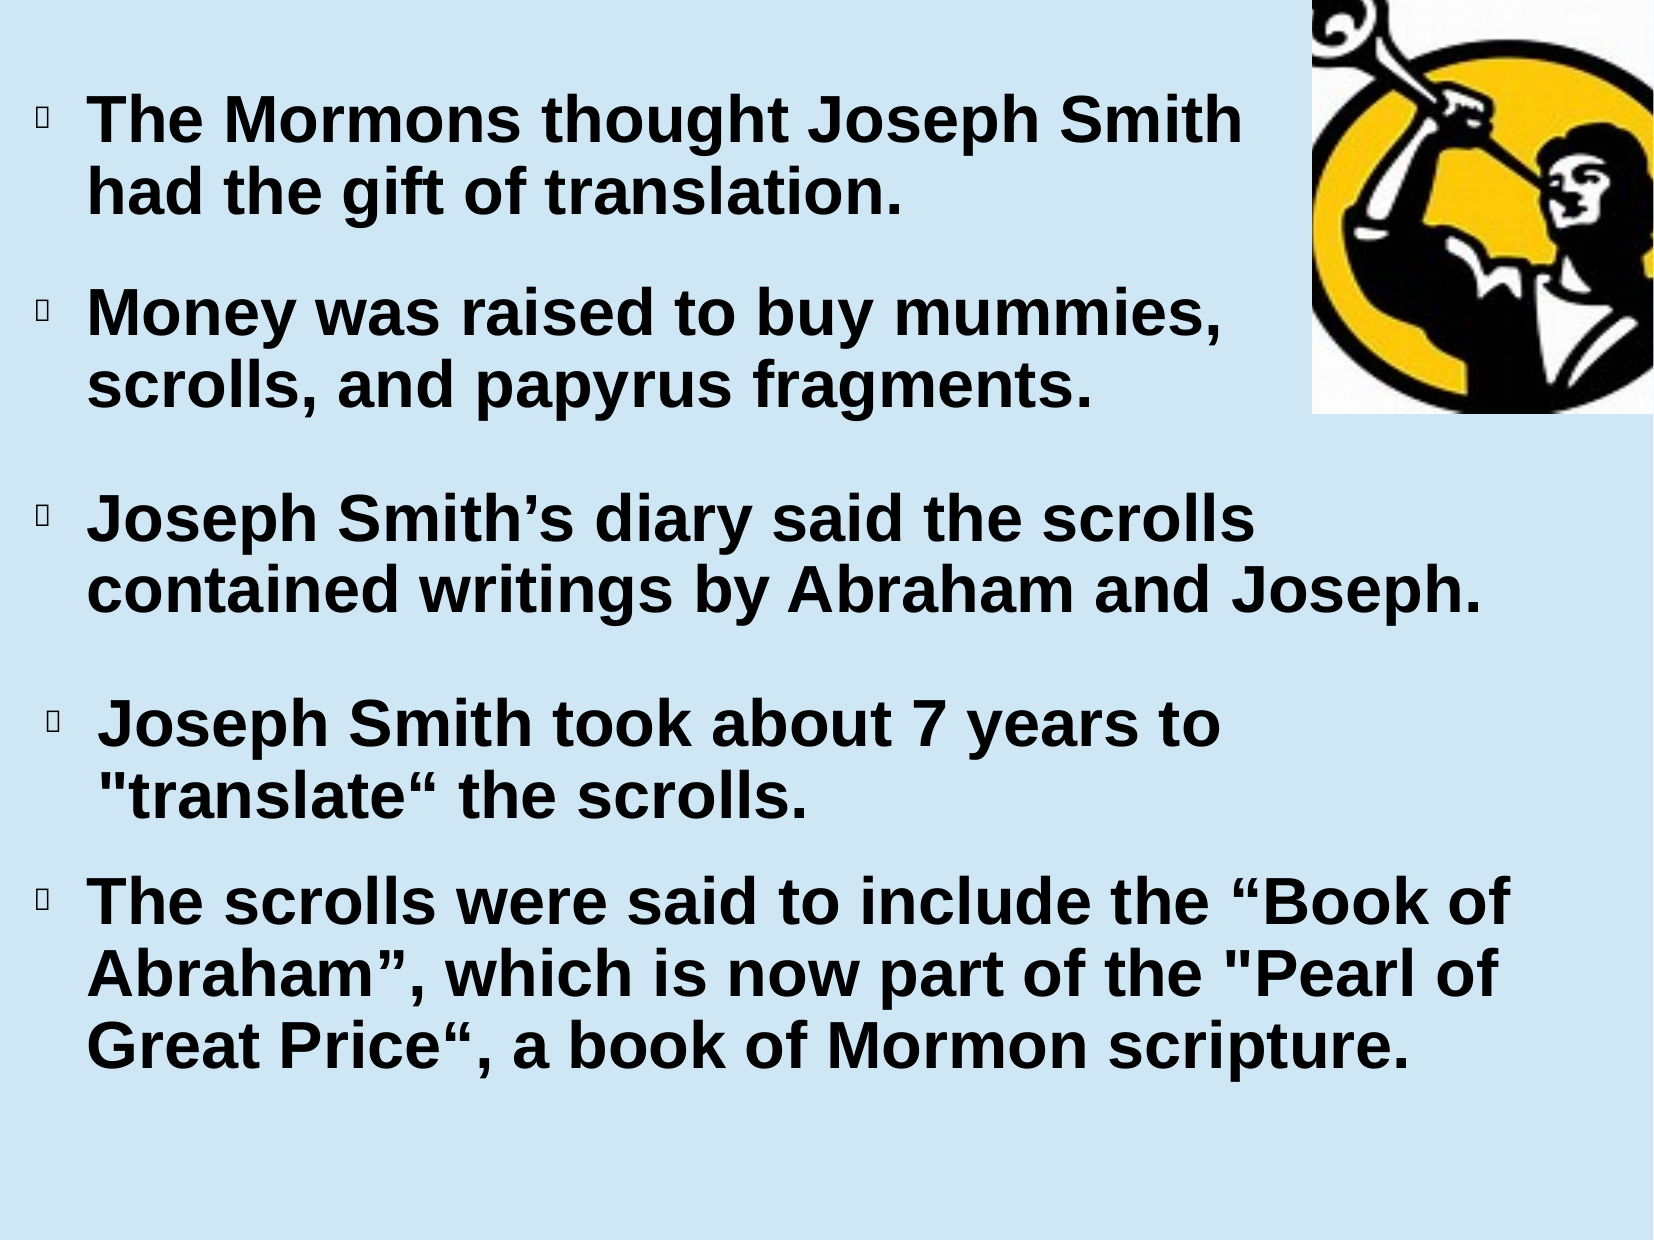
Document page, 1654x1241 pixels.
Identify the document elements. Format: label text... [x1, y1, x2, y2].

text_box The scrolls were said to include the “Book of Abraham”, which is now part of the "Pearl of Great Price“, a book of Mormon scripture. [15, 867, 1587, 1098]
list Joseph Smith took about 7 years to "translate“ the scrolls. [26, 689, 1576, 846]
text_box Joseph Smith’s diary said the scrolls contained writings by Abraham and Joseph. [15, 483, 1587, 641]
picture [1312, 0, 1654, 414]
list The Mormons thought Joseph Smith had the gift of translation. [15, 85, 1312, 257]
list Money was raised to buy mummies, scrolls, and papyrus fragments. [15, 277, 1271, 435]
